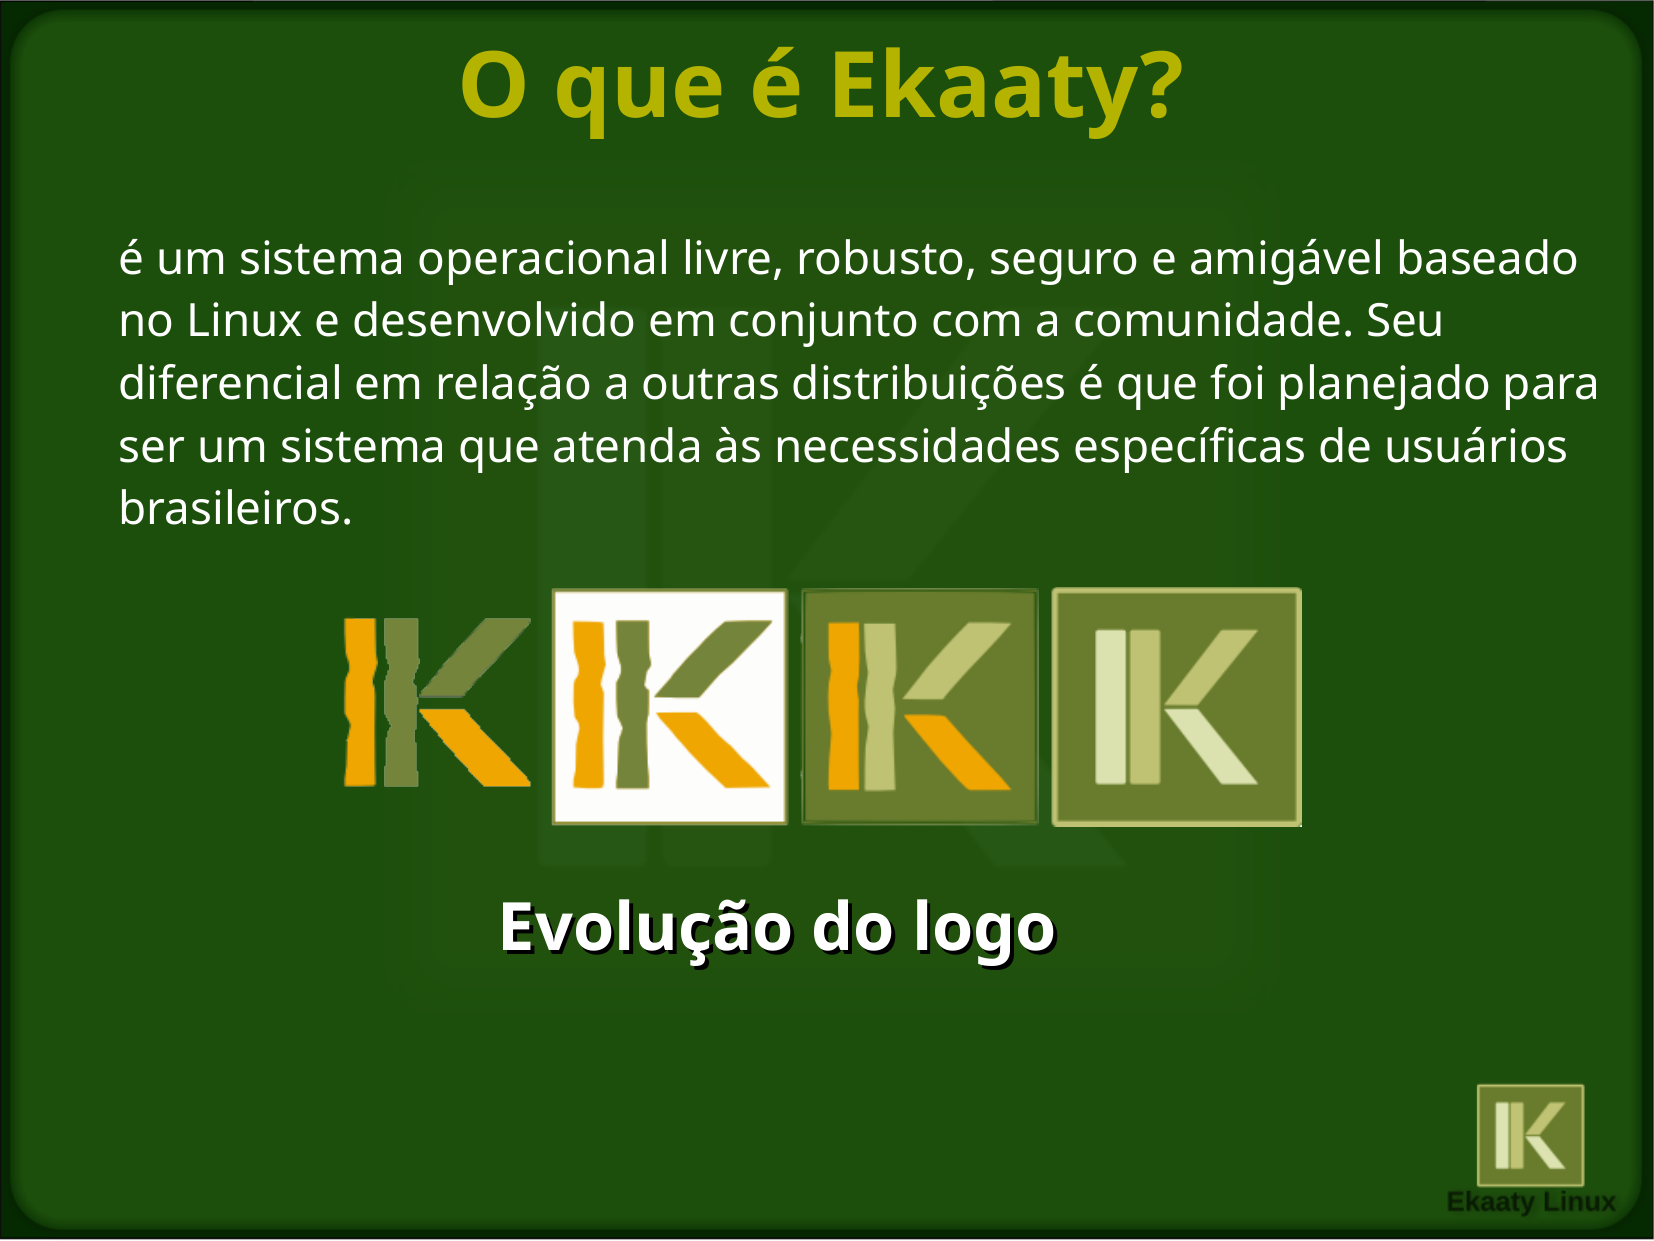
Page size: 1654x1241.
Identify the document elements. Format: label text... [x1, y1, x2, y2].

picture [0, 0, 1654, 1241]
text_box Evolução do logo [482, 826, 1171, 928]
title O que é Ekaaty? [77, 16, 1566, 148]
text_box é um sistema operacional livre, robusto, seguro e amigável baseado no Linux e desenvolvido em conjunto com a comunidade. Seu diferencial em relação a outras distribuições é que foi planejado para ser um sistema que atenda às necessidades específicas de usuários brasileiros. [103, 218, 1626, 798]
